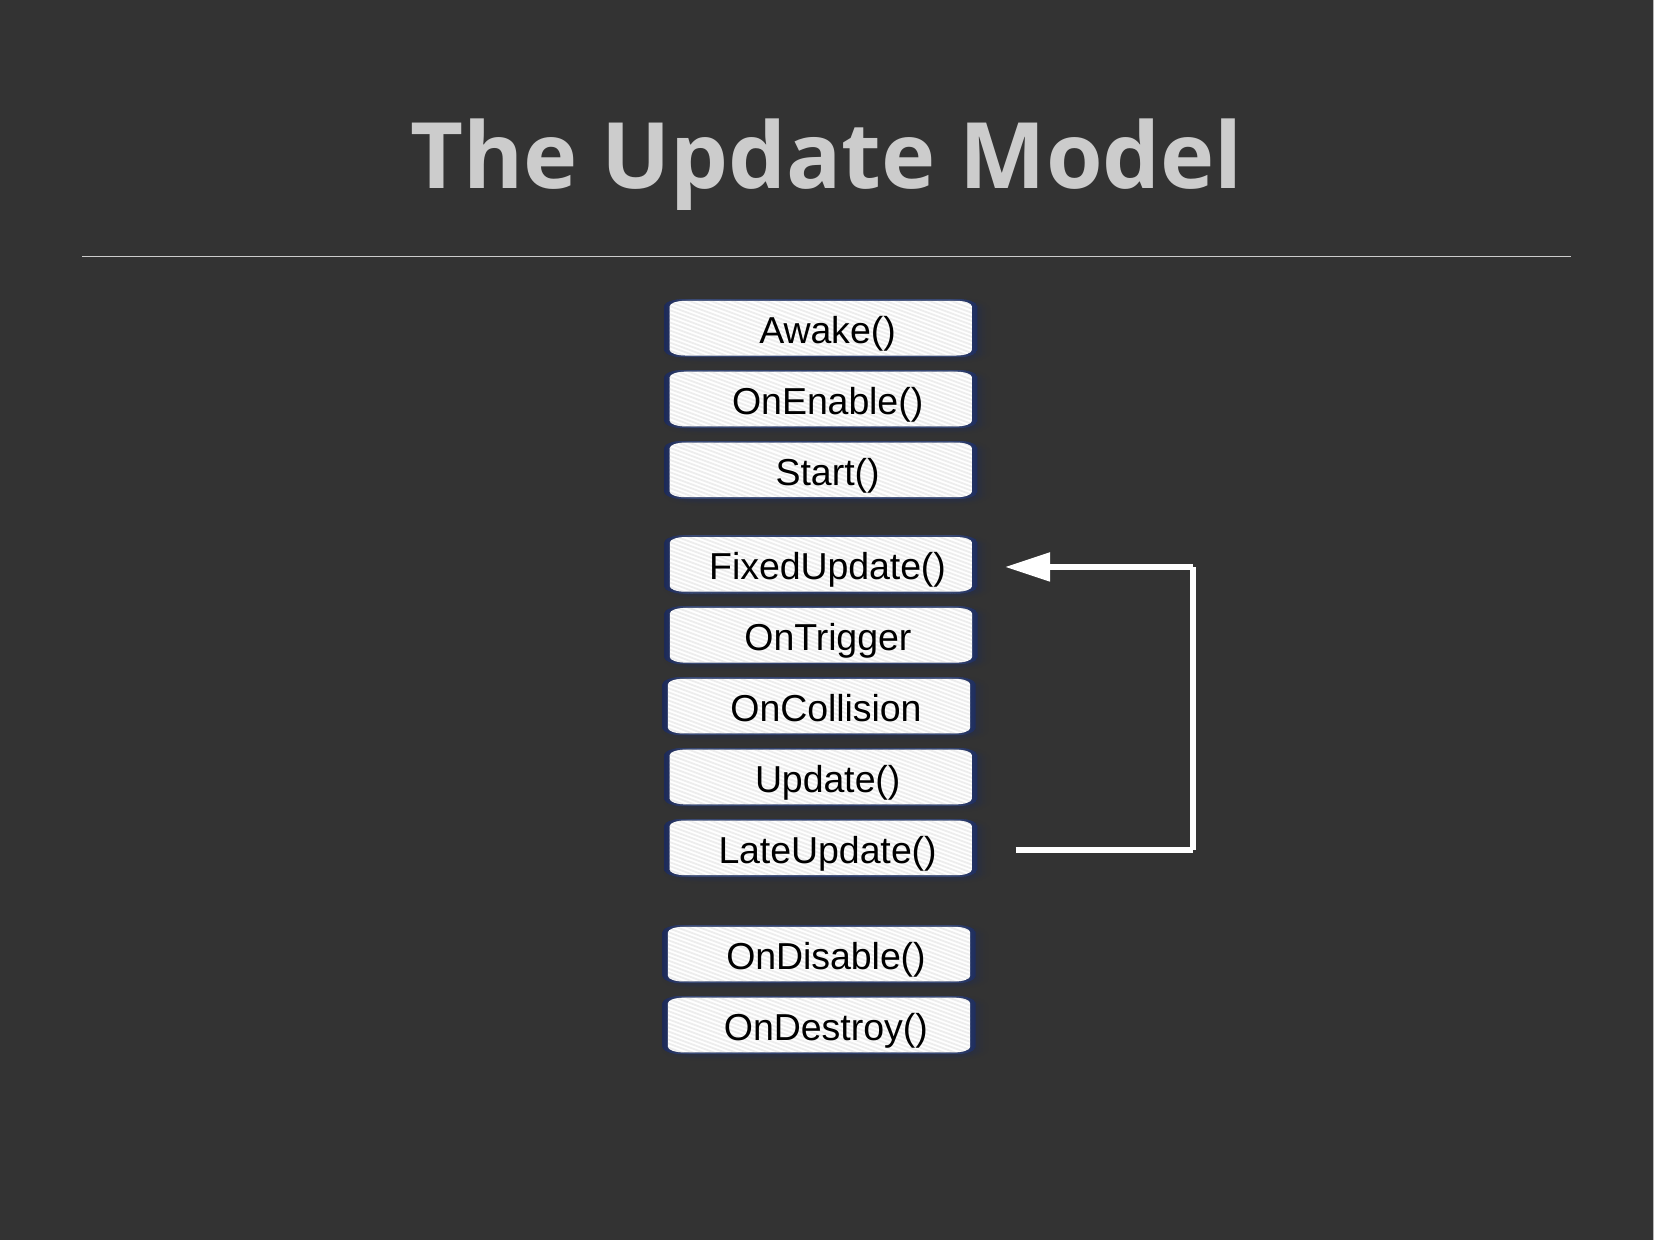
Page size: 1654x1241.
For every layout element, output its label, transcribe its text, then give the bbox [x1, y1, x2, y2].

picture [647, 531, 1006, 886]
picture [647, 921, 1004, 1063]
picture [649, 295, 1006, 508]
title The Update Model [82, 49, 1571, 257]
